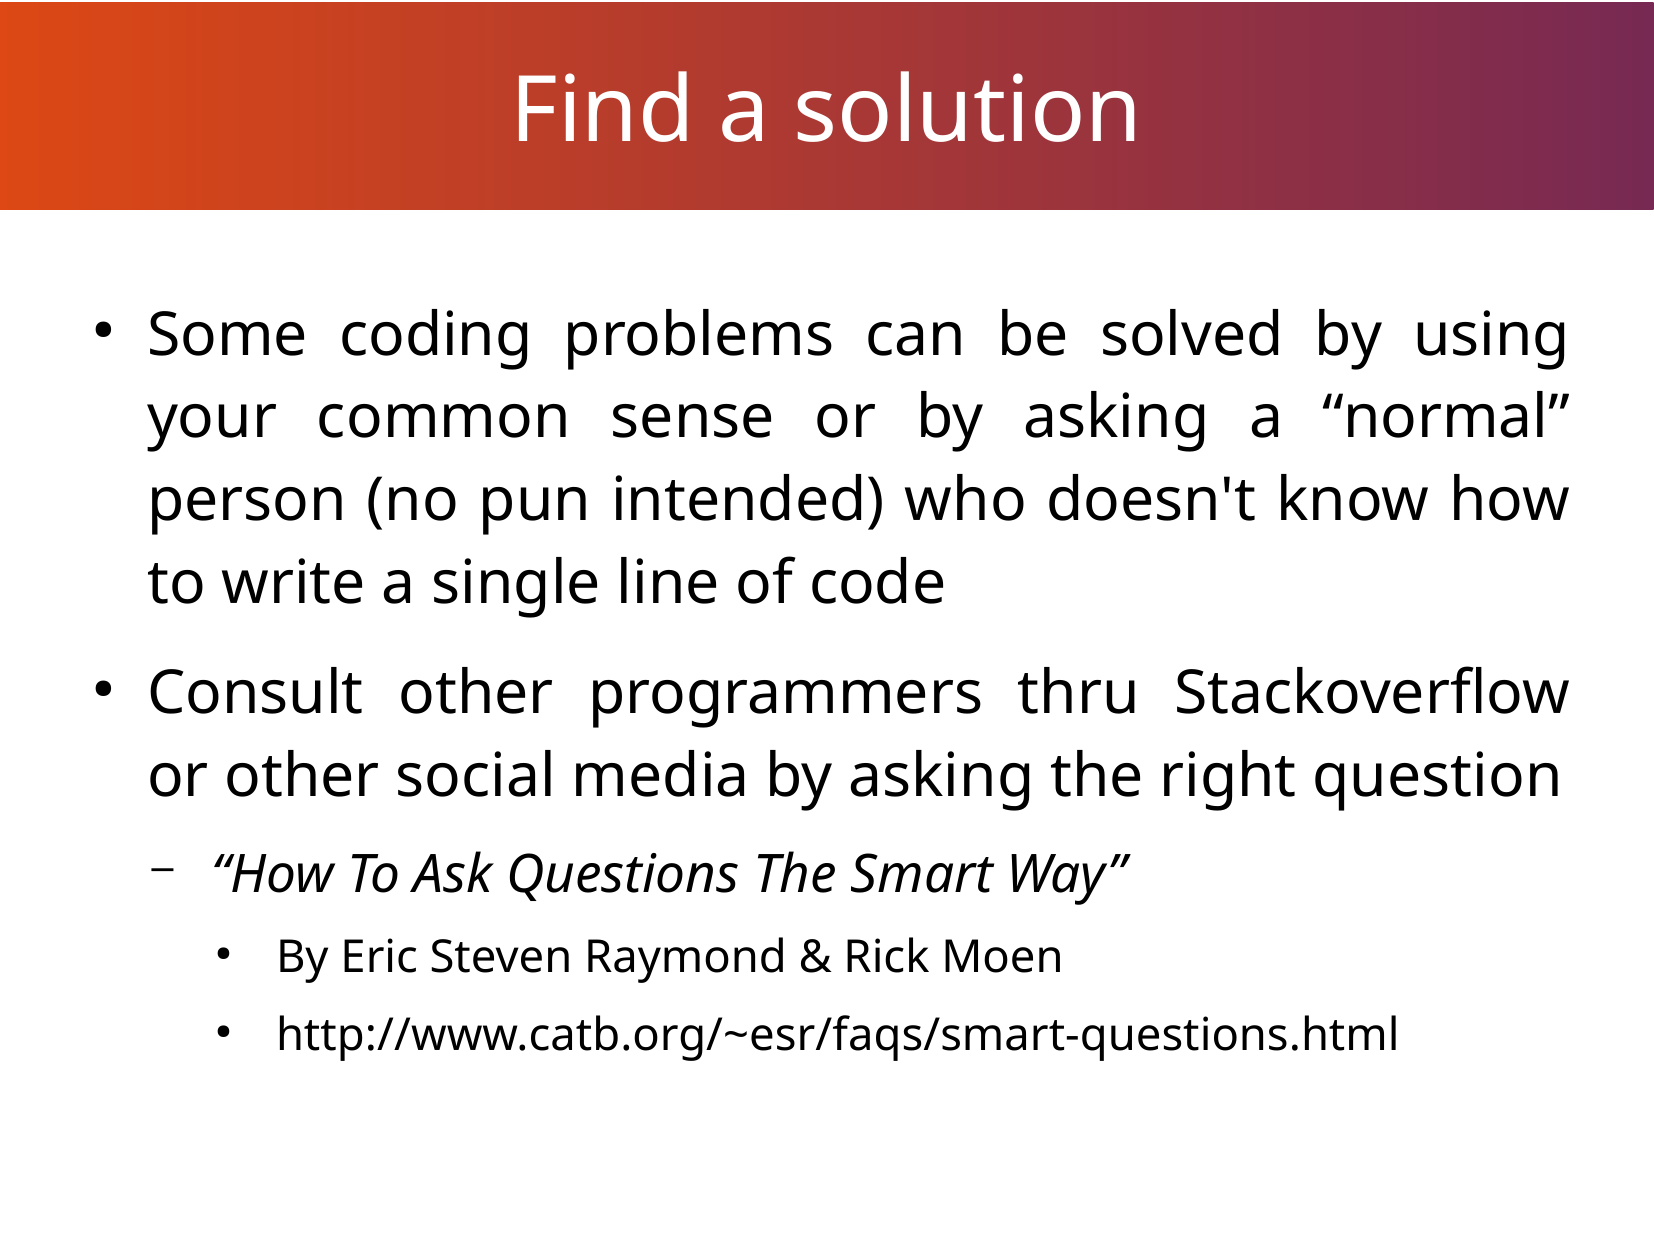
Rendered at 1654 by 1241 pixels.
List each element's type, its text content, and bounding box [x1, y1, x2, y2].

list Some coding problems can be solved by using your common sense or by asking a “normal” person (no pun intended) who doesn't know how to write a single line of code Consult other programmers thru Stackoverflow or other social media by asking the right question “How To Ask Questions The Smart Way” By Eric Steven Raymond & Rick Moen http://www.catb.org/~esr/faqs/smart-questions.html [82, 290, 1571, 1134]
title Find a solution [0, 2, 1654, 210]
